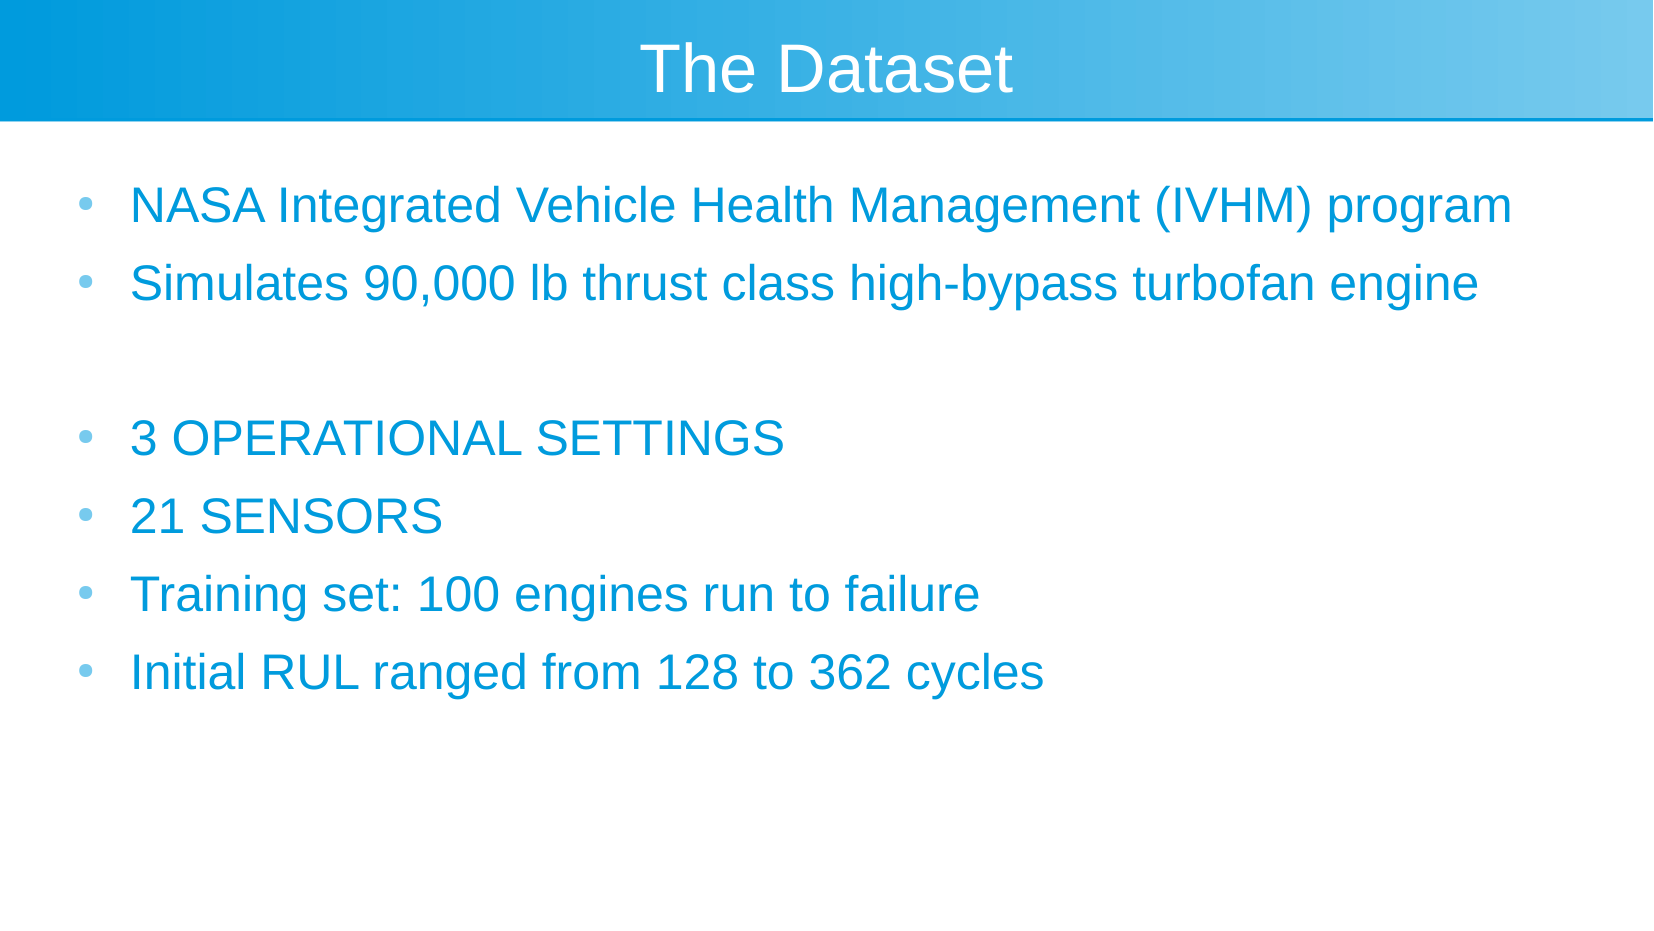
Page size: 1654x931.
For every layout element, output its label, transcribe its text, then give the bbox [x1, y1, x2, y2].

title The Dataset [59, 29, 1595, 108]
list NASA Integrated Vehicle Health Management (IVHM) program Simulates 90,000 lb thrust class high-bypass turbofan engine 3 OPERATIONAL SETTINGS 21 SENSORS Training set: 100 engines run to failure Initial RUL ranged from 128 to 362 cycles [59, 177, 1595, 768]
